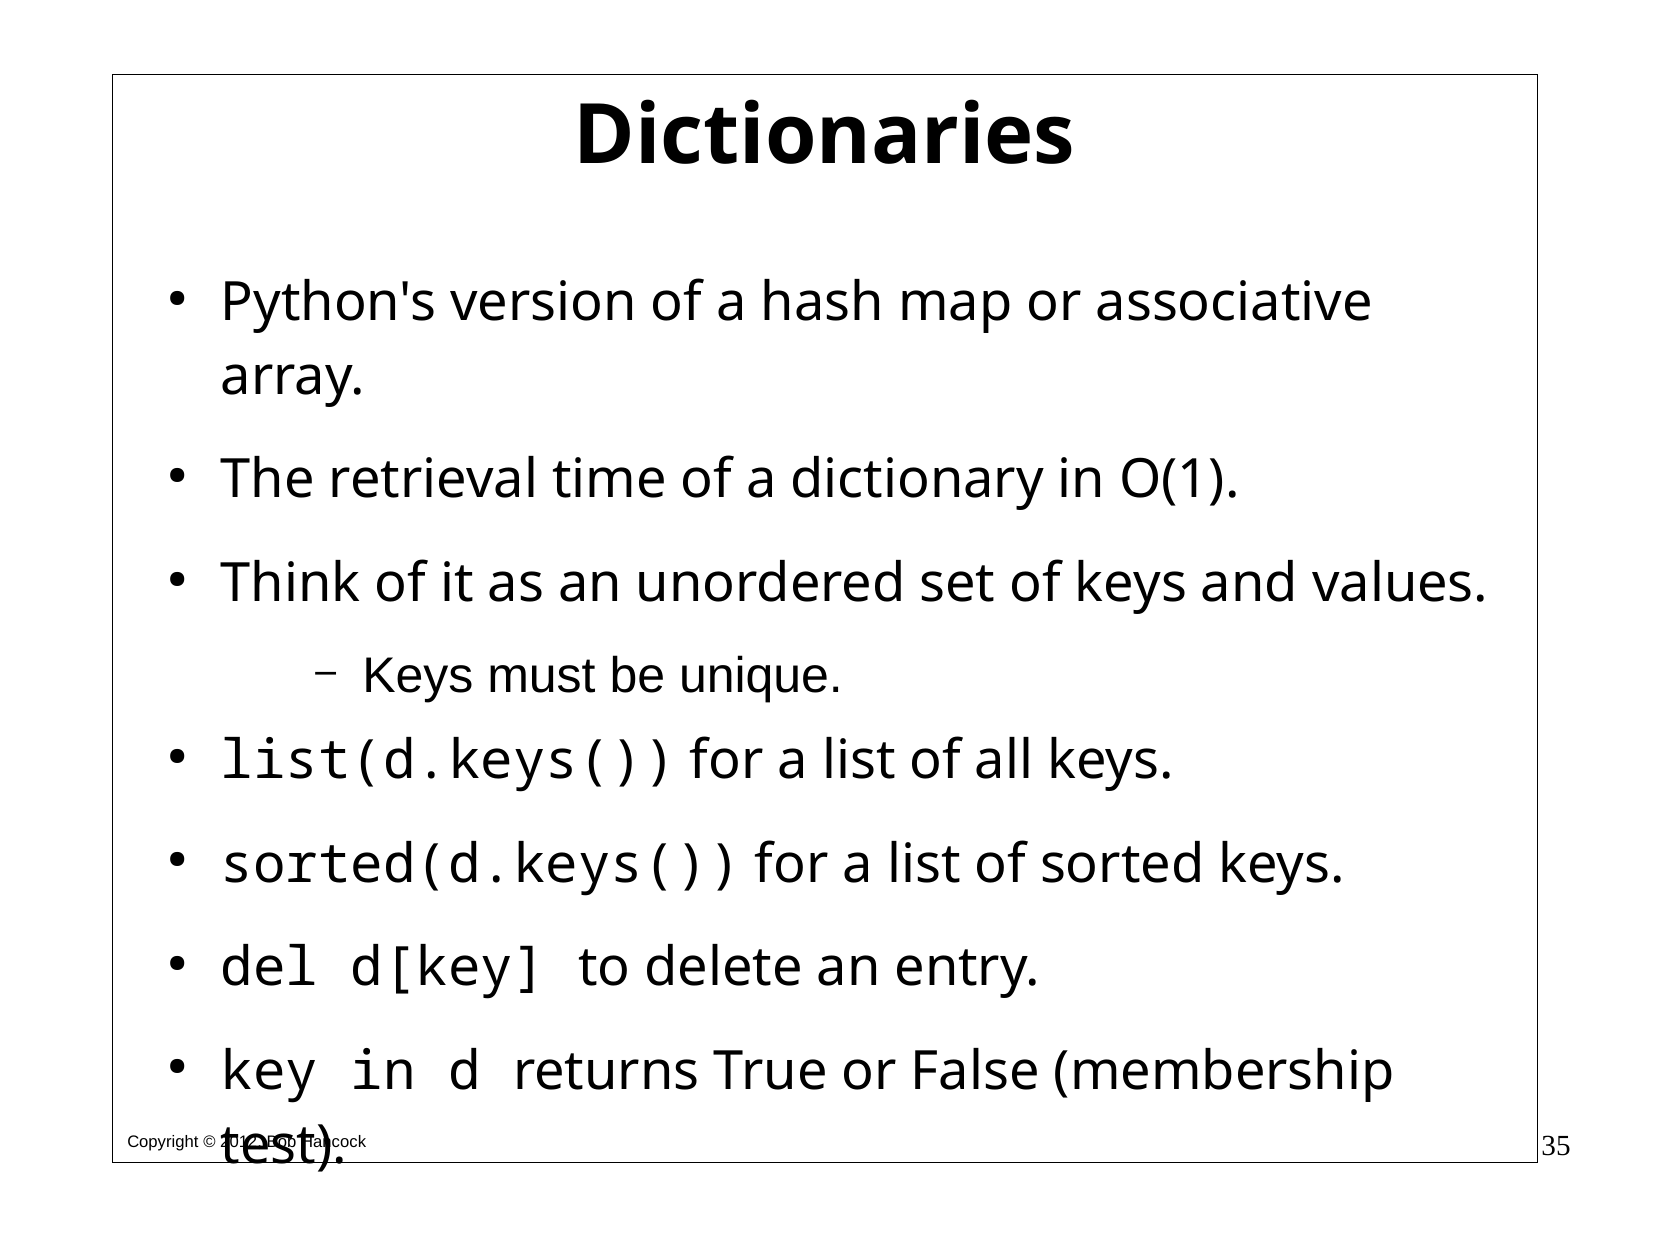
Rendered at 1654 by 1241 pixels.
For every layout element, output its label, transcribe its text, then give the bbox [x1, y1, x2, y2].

title Dictionaries [112, 75, 1538, 188]
text_box Copyright © 2012, Bob Hancock [112, 1125, 382, 1159]
list Python's version of a hash map or associative array. The retrieval time of a dictionary in O(1). Think of it as an unordered set of keys and values. Keys must be unique. list(d.keys()) for a list of all keys. sorted(d.keys()) for a list of sorted keys. del d[key] to delete an entry. key in d returns True or False (membership test). [150, 262, 1501, 1126]
